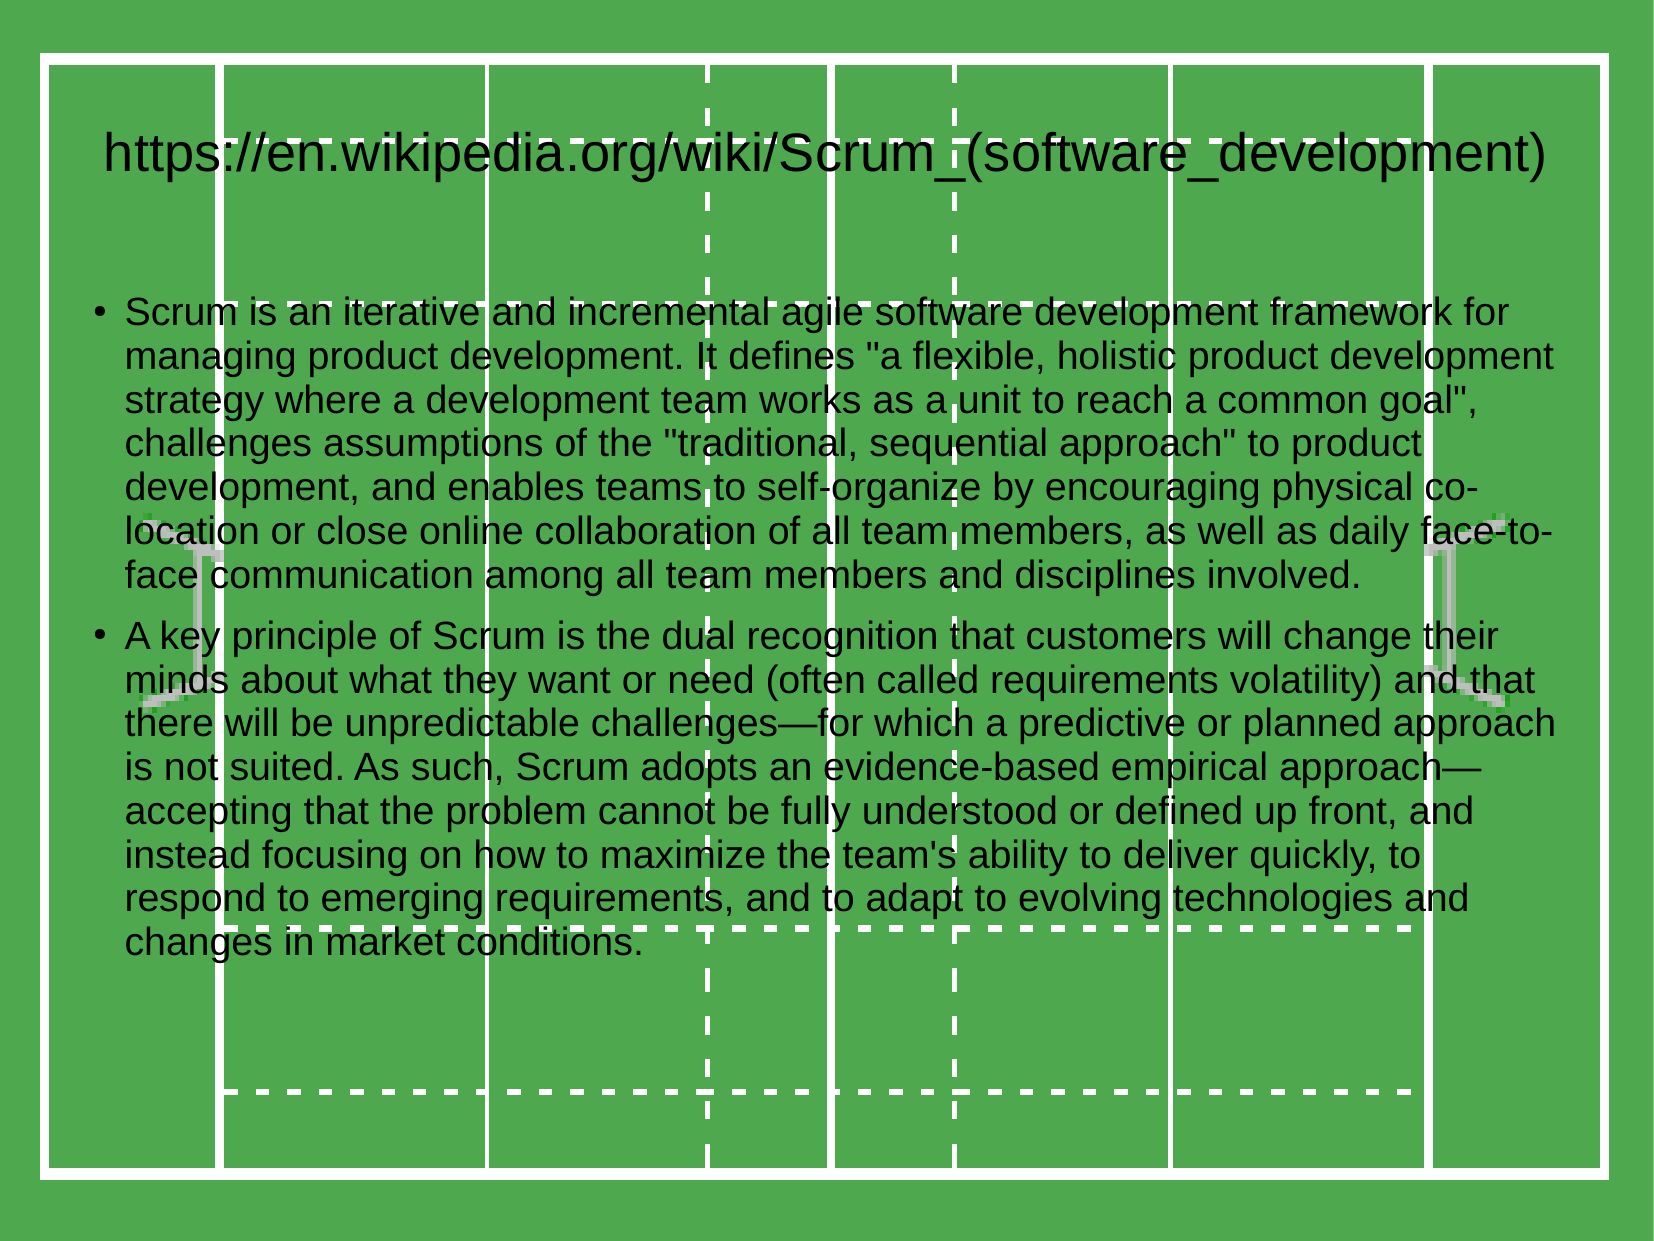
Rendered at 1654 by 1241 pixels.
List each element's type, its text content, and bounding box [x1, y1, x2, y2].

list Scrum is an iterative and incremental agile software development framework for managing product development. It defines "a flexible, holistic product development strategy where a development team works as a unit to reach a common goal", challenges assumptions of the "traditional, sequential approach" to product development, and enables teams to self-organize by encouraging physical co-location or close online collaboration of all team members, as well as daily face-to-face communication among all team members and disciplines involved. A key principle of Scrum is the dual recognition that customers will change their minds about what they want or need (often called requirements volatility) and that there will be unpredictable challenges—for which a predictive or planned approach is not suited. As such, Scrum adopts an evidence-based empirical approach—accepting that the problem cannot be fully understood or defined up front, and instead focusing on how to maximize the team's ability to deliver quickly, to respond to emerging requirements, and to adapt to evolving technologies and changes in market conditions. [82, 290, 1571, 1010]
picture [0, 0, 1654, 1241]
title https://en.wikipedia.org/wiki/Scrum_(software_development) [82, 49, 1571, 257]
